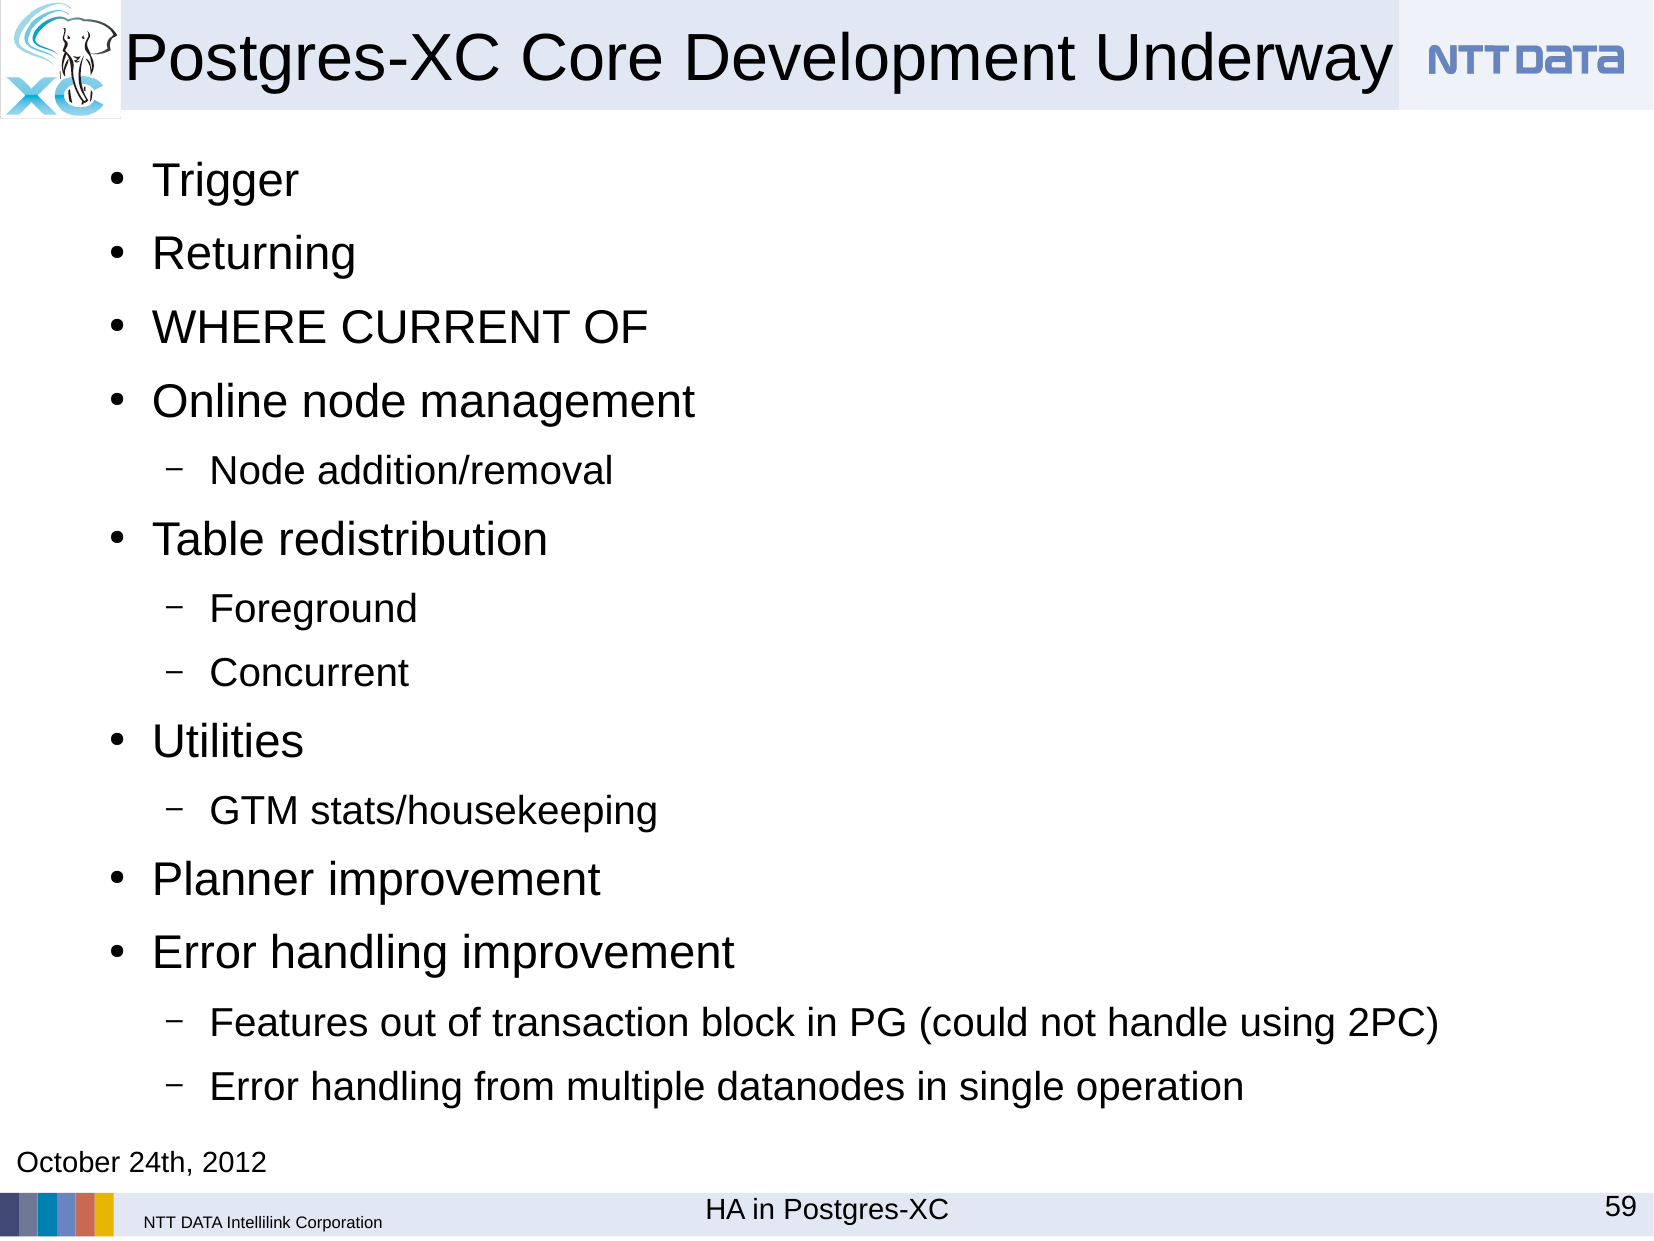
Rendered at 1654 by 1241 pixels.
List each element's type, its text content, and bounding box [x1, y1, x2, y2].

picture [0, 0, 121, 119]
picture [1429, 45, 1624, 74]
list Trigger Returning WHERE CURRENT OF Online node management Node addition/removal Table redistribution Foreground Concurrent Utilities GTM stats/housekeeping Planner improvement Error handling improvement Features out of transaction block in PG (could not handle using 2PC) Error handling from multiple datanodes in single operation [94, 153, 1583, 1111]
title Postgres-XC Core Development Underway [120, 3, 1399, 110]
